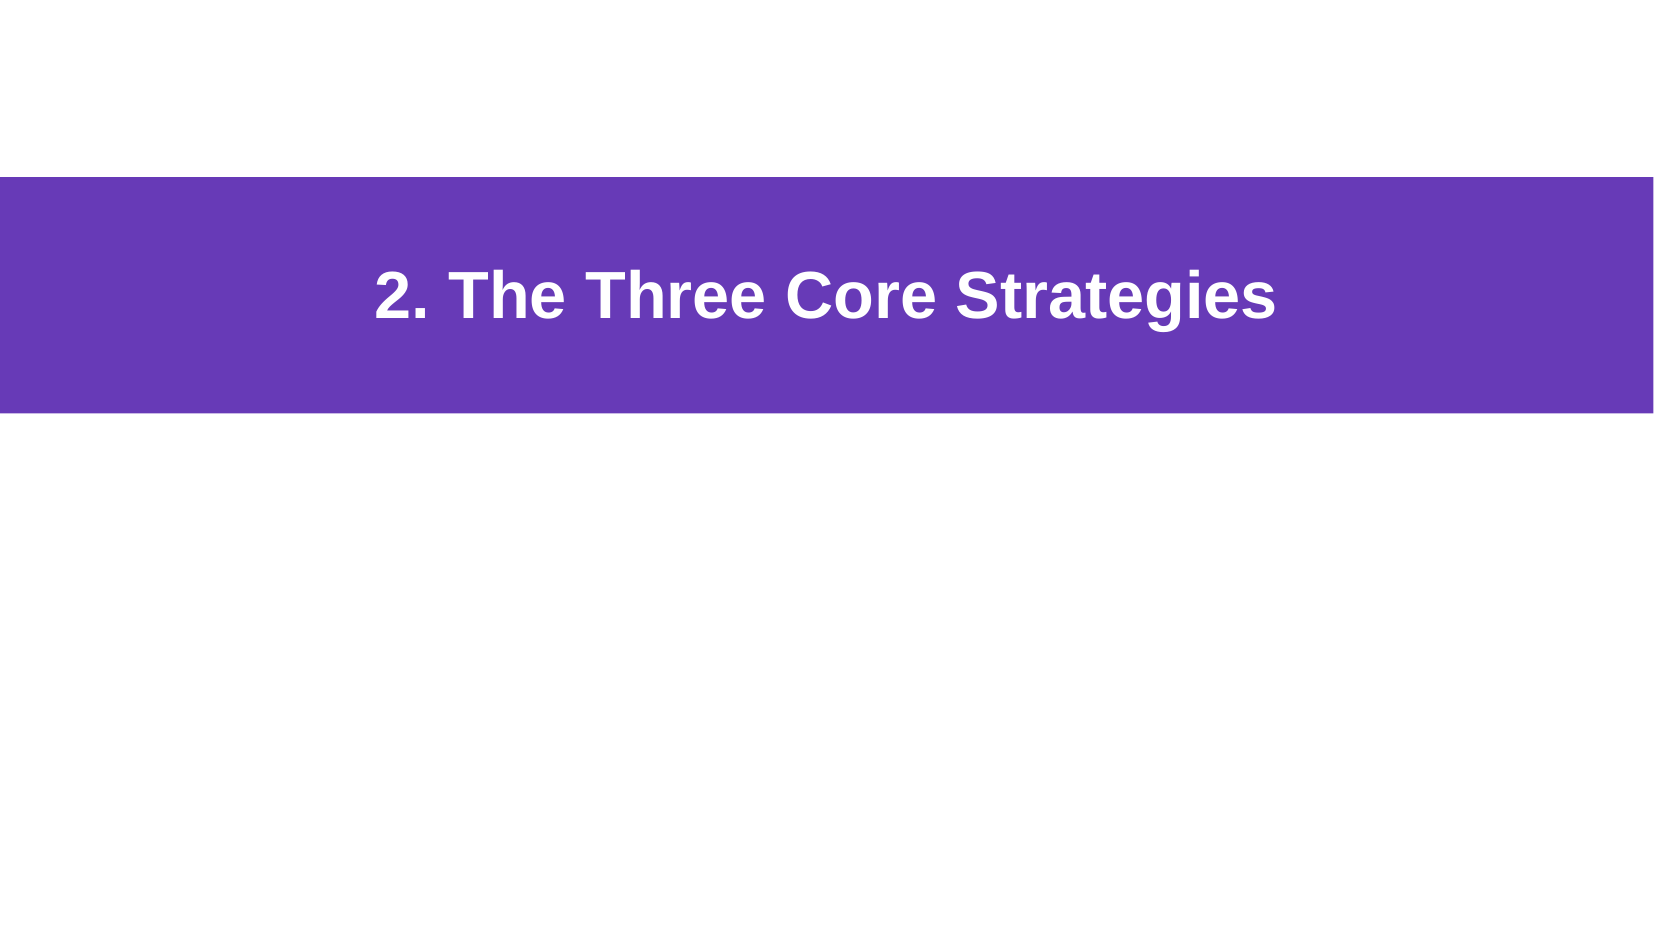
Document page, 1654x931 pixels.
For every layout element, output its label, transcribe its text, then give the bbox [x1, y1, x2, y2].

title 2. The Three Core Strategies [0, 177, 1654, 414]
